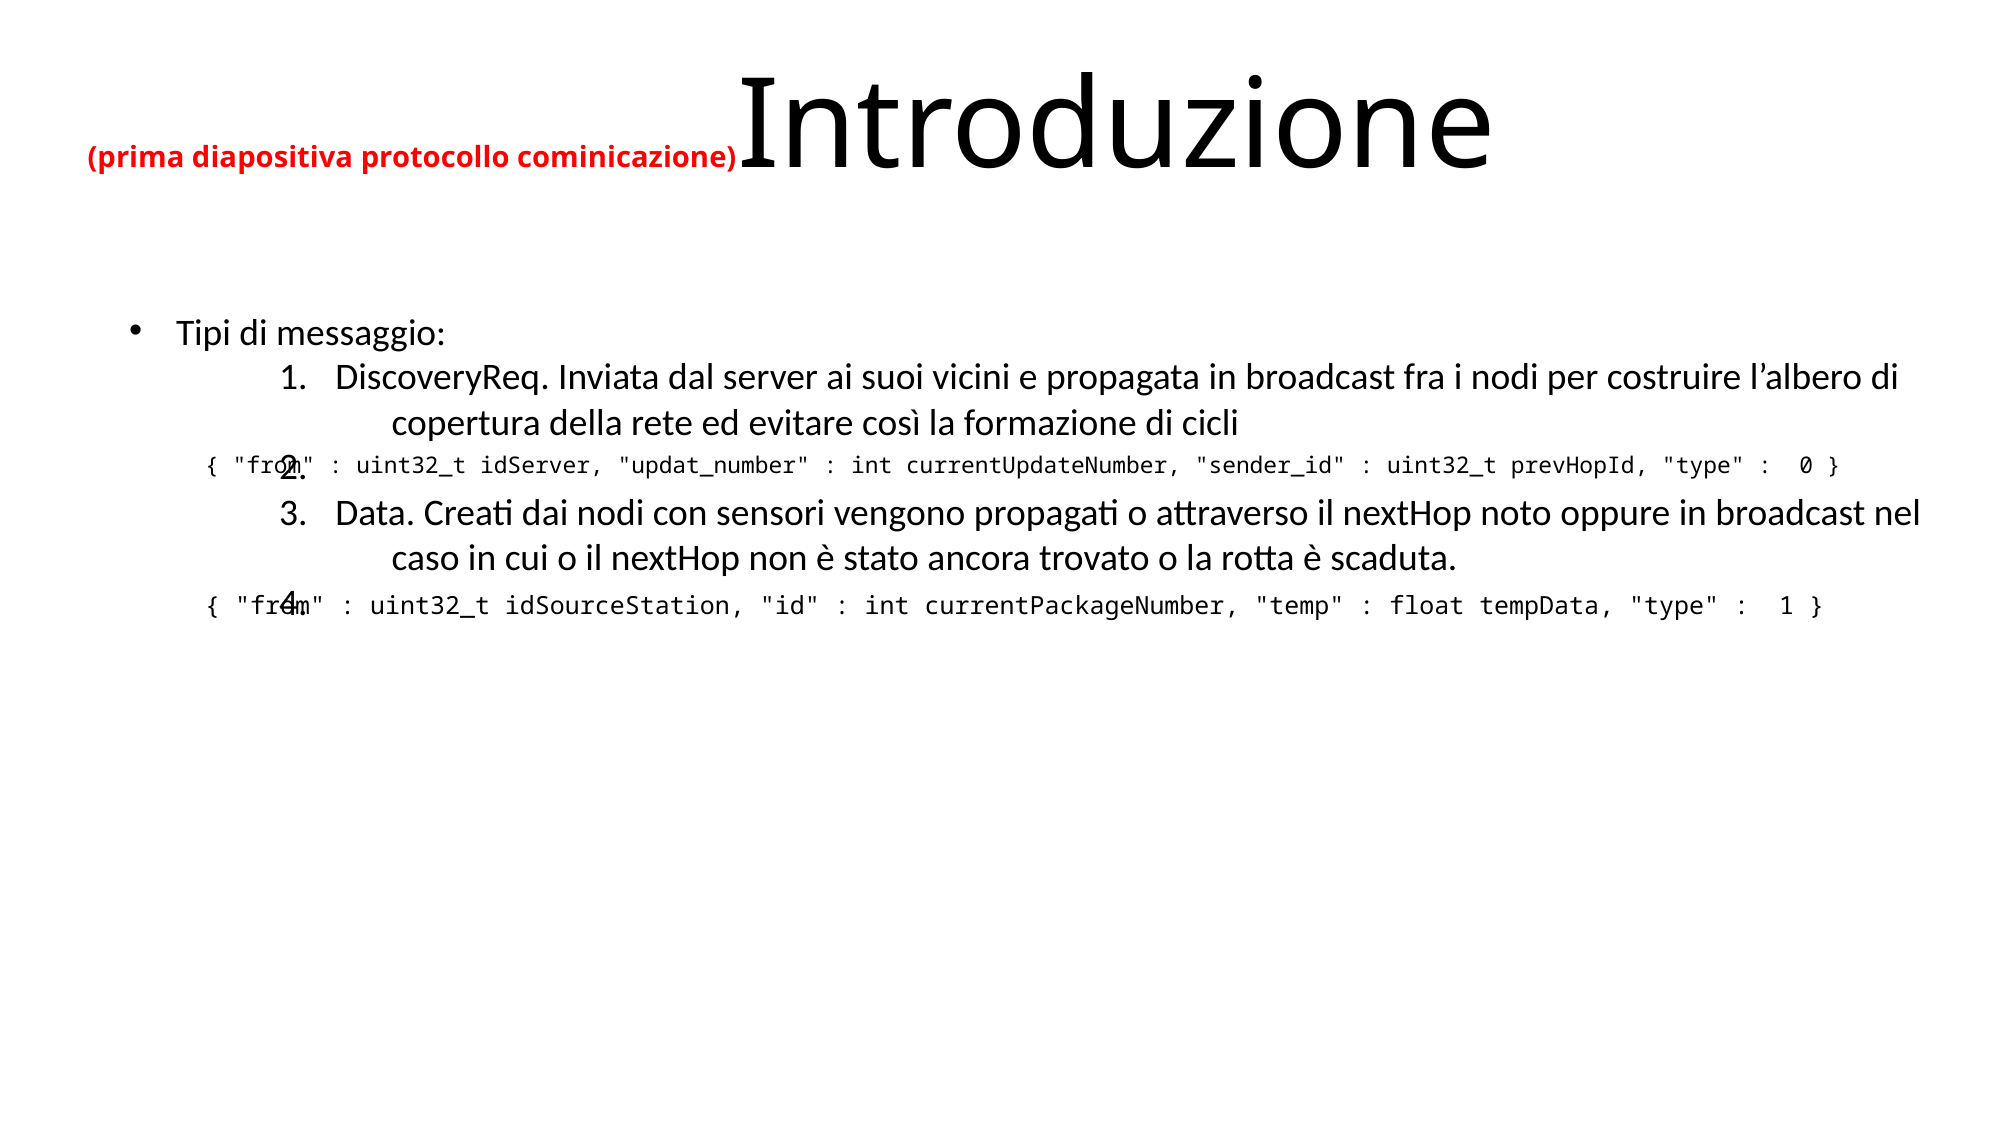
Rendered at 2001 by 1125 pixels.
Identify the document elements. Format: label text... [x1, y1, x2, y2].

text_box Tipi di messaggio: DiscoveryReq. Inviata dal server ai suoi vicini e propagata in broadcast fra i nodi per costruire l’albero di copertura della rete ed evitare così la formazione di cicli Data. Creati dai nodi con sensori vengono propagati o attraverso il nextHop noto oppure in broadcast nel caso in cui o il nextHop non è stato ancora trovato o la rotta è scaduta. [114, 299, 1959, 634]
text_box { "from" : uint32_t idSourceStation, "id" : int currentPackageNumber, "temp" : float tempData, "type" : 1 } [190, 582, 1883, 628]
title (prima diapositiva protocollo cominicazione)Introduzione [41, 44, 1542, 202]
text_box { "from" : uint32_t idServer, "updat_number" : int currentUpdateNumber, "sender_id" : uint32_t prevHopId, "type" : 0 } [190, 442, 1883, 486]
